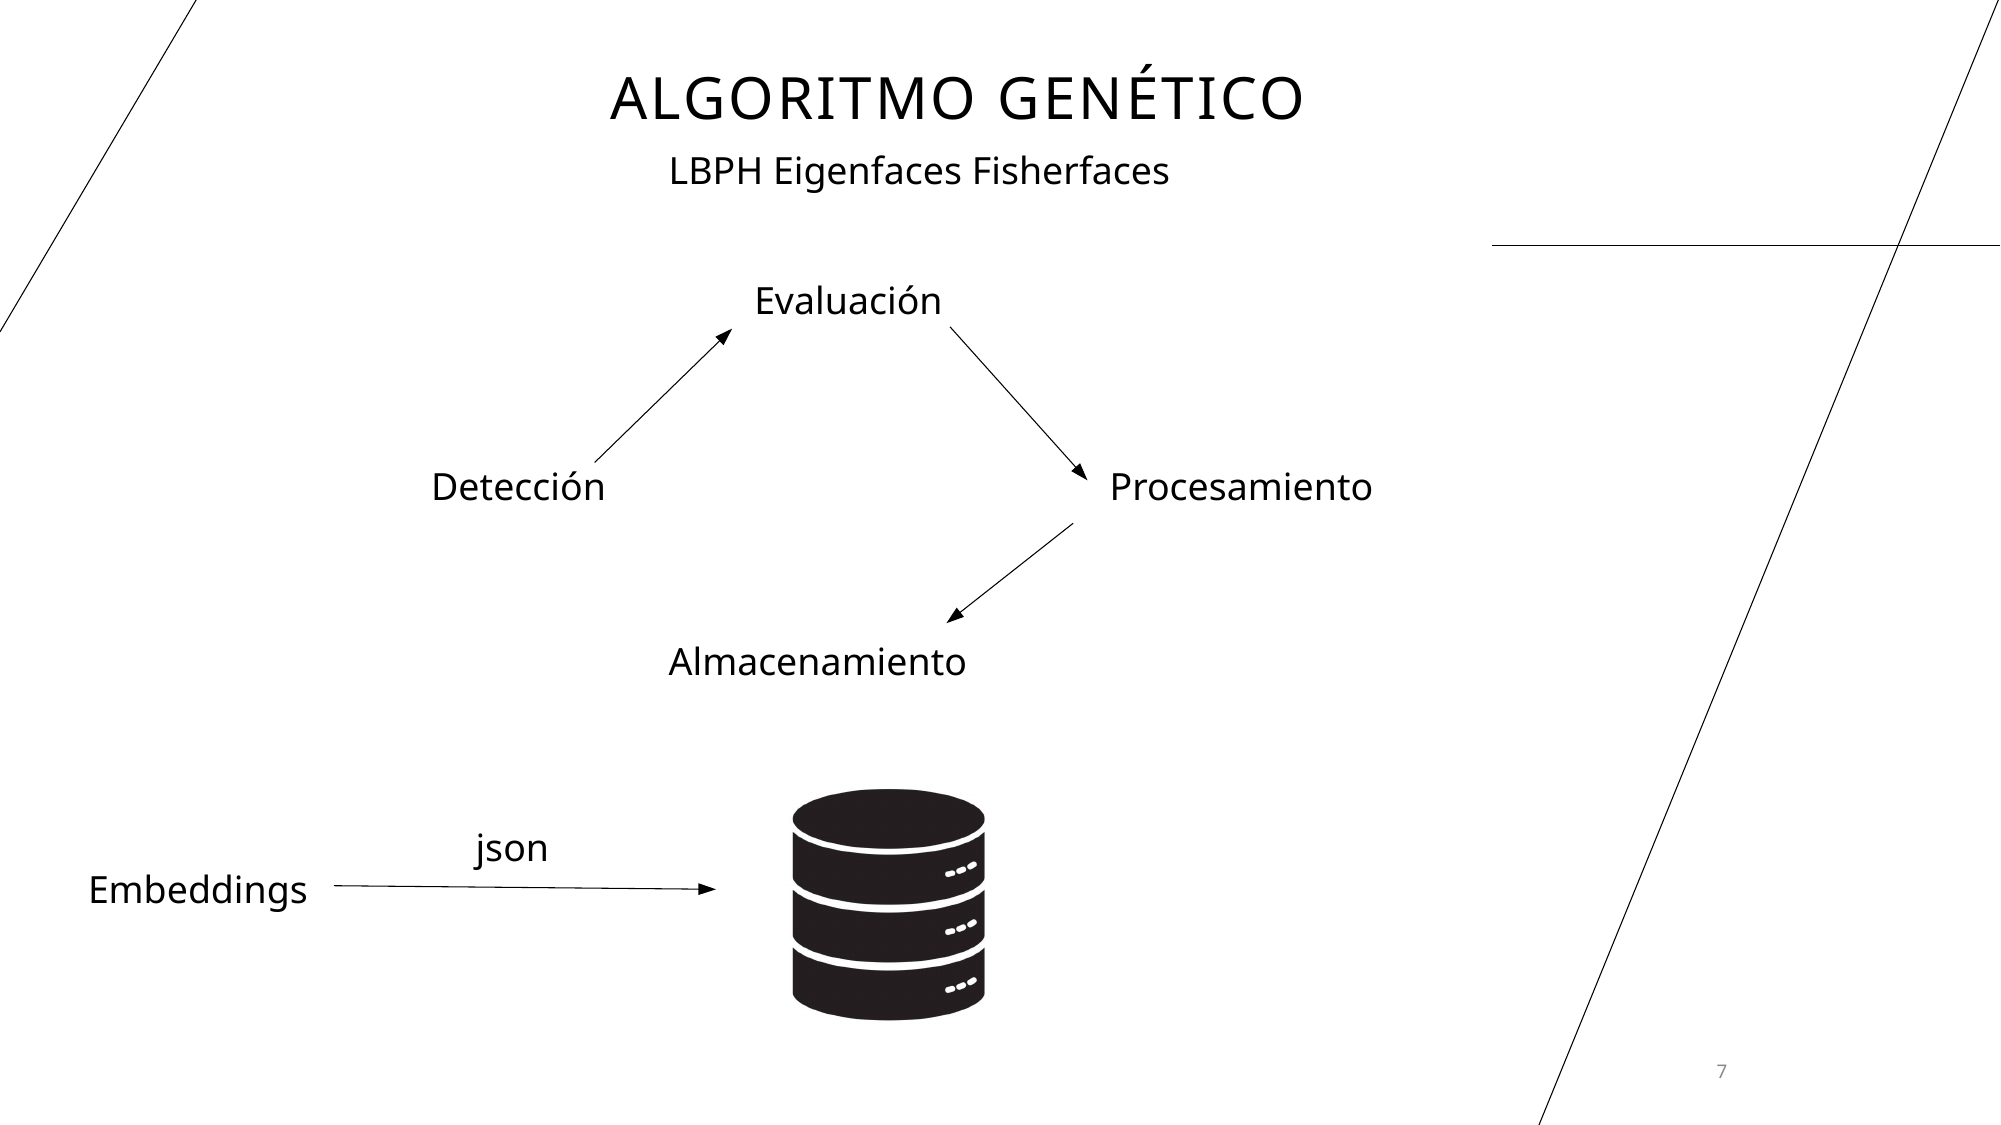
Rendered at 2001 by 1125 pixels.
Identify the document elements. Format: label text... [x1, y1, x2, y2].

slide_number 7 [1701, 1042, 1864, 1103]
text_box Almacenamiento [653, 630, 1042, 691]
title Algoritmo genético [595, 29, 1459, 140]
text_box Detección [416, 455, 636, 516]
picture [750, 766, 1027, 1043]
text_box LBPH Eigenfaces Fisherfaces [653, 139, 1402, 200]
text_box Procesamiento [1094, 455, 1443, 516]
text_box Embeddings [73, 858, 468, 920]
text_box json [460, 816, 592, 877]
text_box Evaluación [739, 269, 1065, 331]
